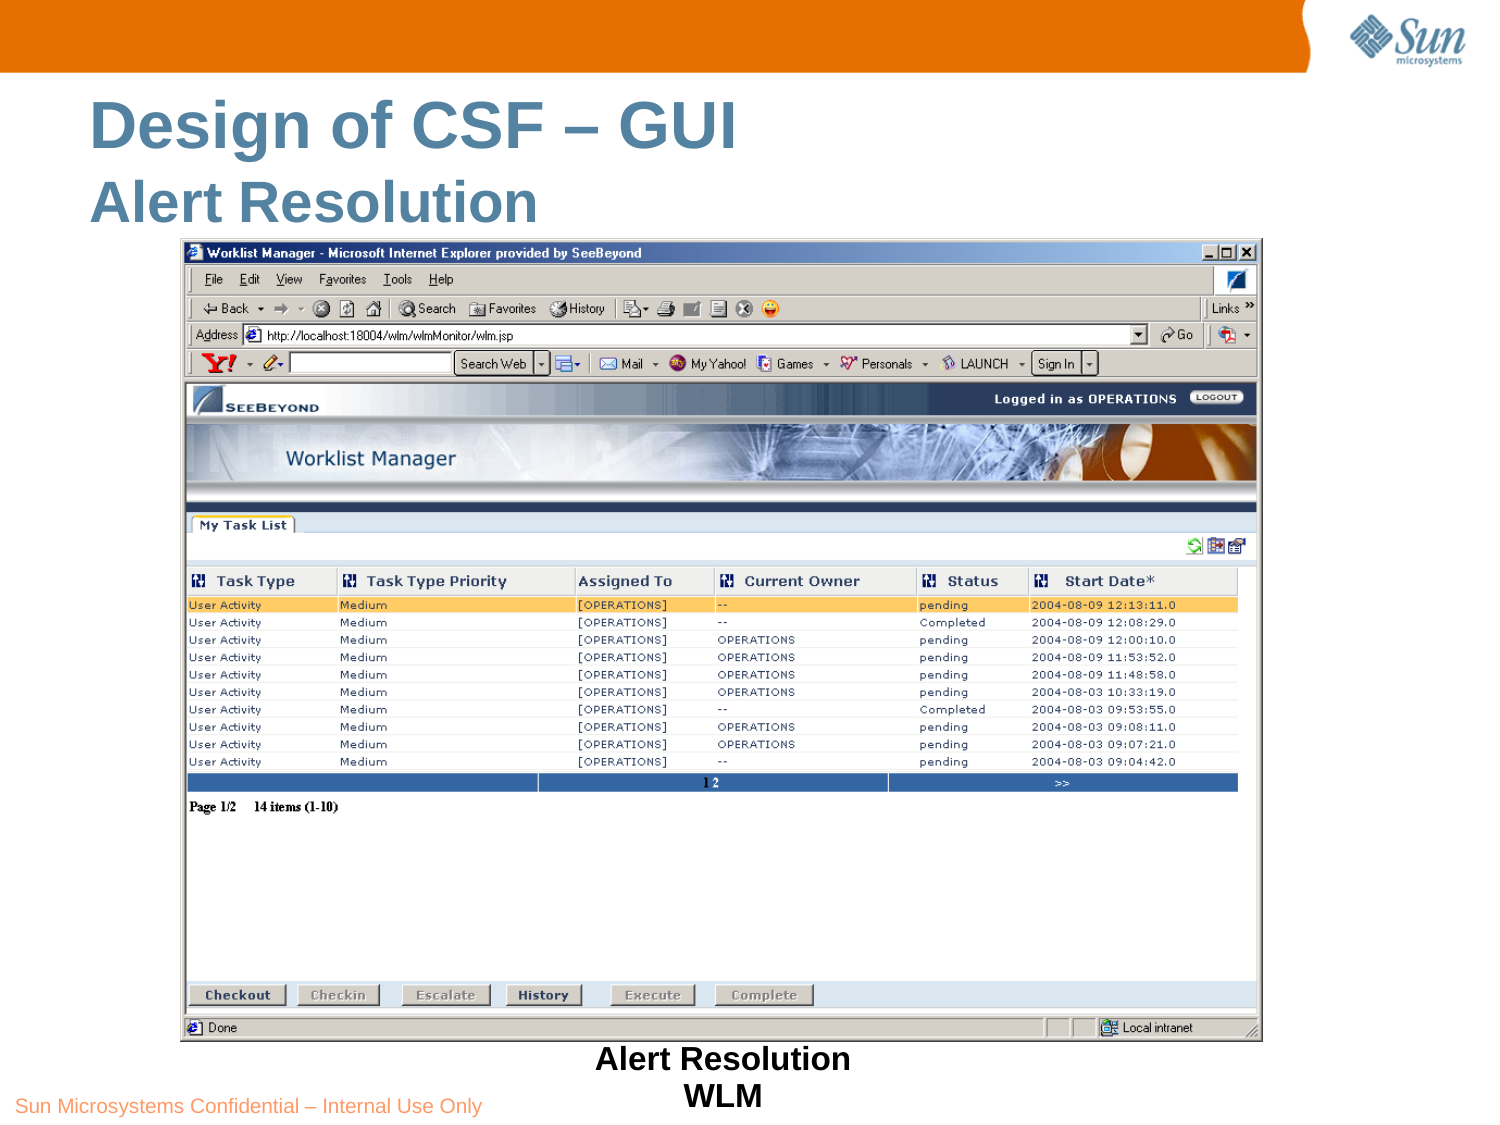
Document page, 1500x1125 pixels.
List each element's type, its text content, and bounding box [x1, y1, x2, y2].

picture [0, 0, 1500, 75]
picture [180, 238, 1263, 1042]
text_box Alert Resolution WLM [535, 1049, 911, 1105]
title Design of CSF – GUI Alert Resolution [75, 79, 1426, 245]
